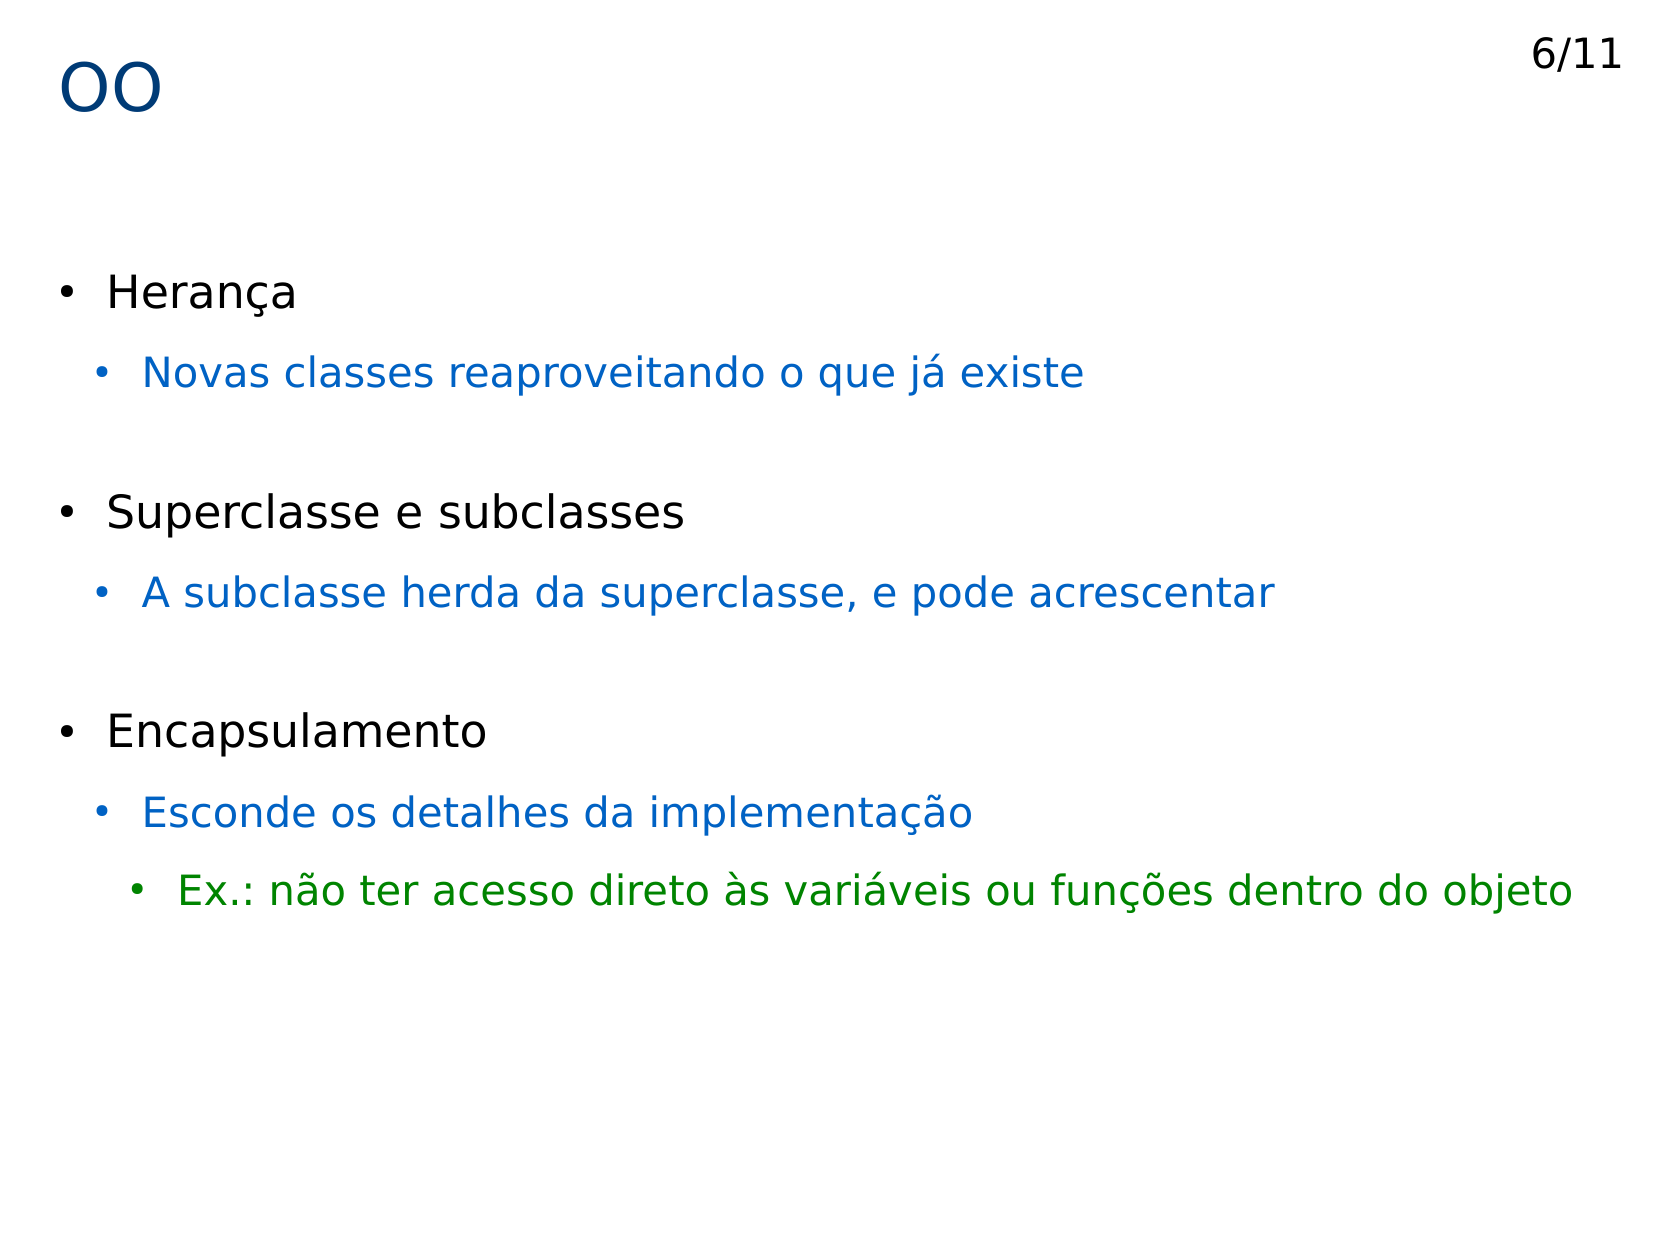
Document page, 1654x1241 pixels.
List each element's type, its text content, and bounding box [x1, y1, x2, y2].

title OO [59, 29, 1506, 148]
list Herança Novas classes reaproveitando o que já existe Superclasse e subclasses A subclasse herda da superclasse, e pode acrescentar Encapsulamento Esconde os detalhes da implementação Ex.: não ter acesso direto às variáveis ou funções dentro do objeto [59, 265, 1625, 1211]
